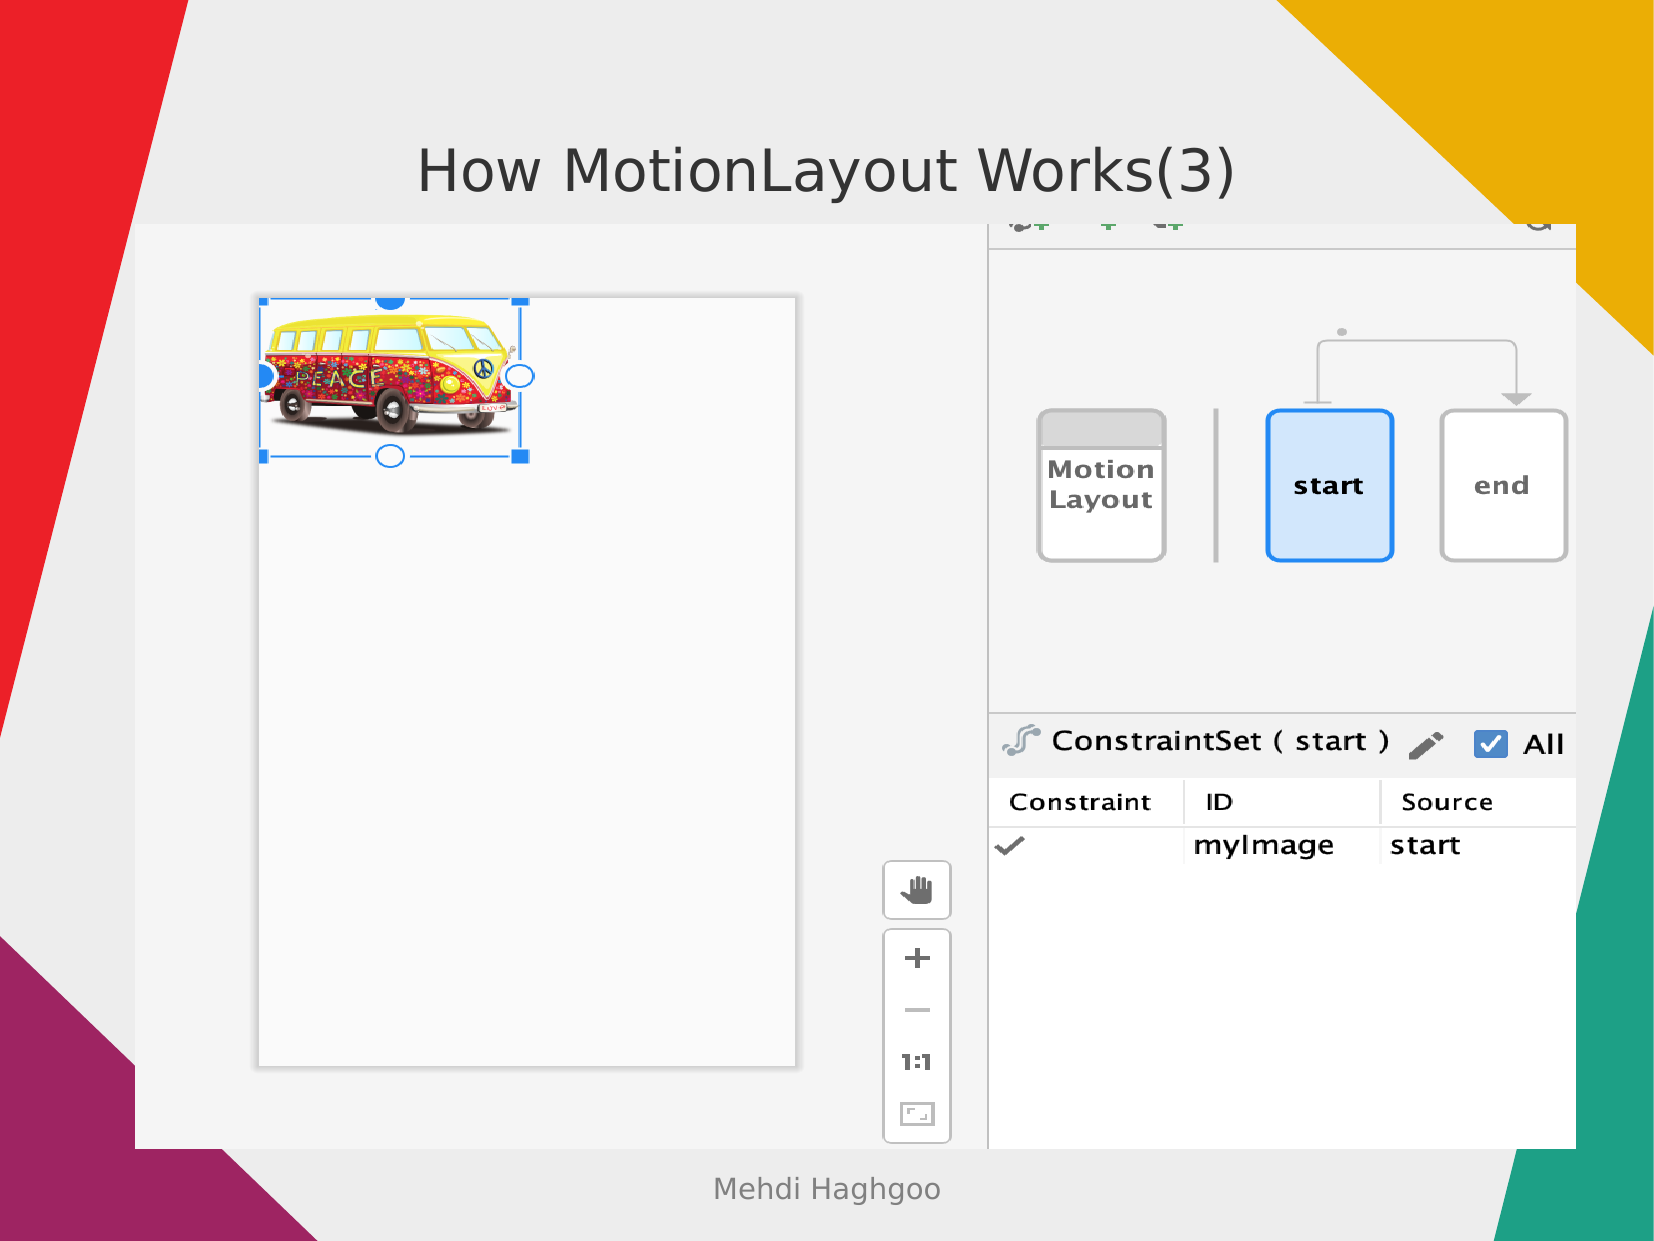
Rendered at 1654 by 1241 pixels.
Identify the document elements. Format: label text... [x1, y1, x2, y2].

picture [135, 224, 1576, 1149]
title How MotionLayout Works(3) [114, 73, 1539, 271]
